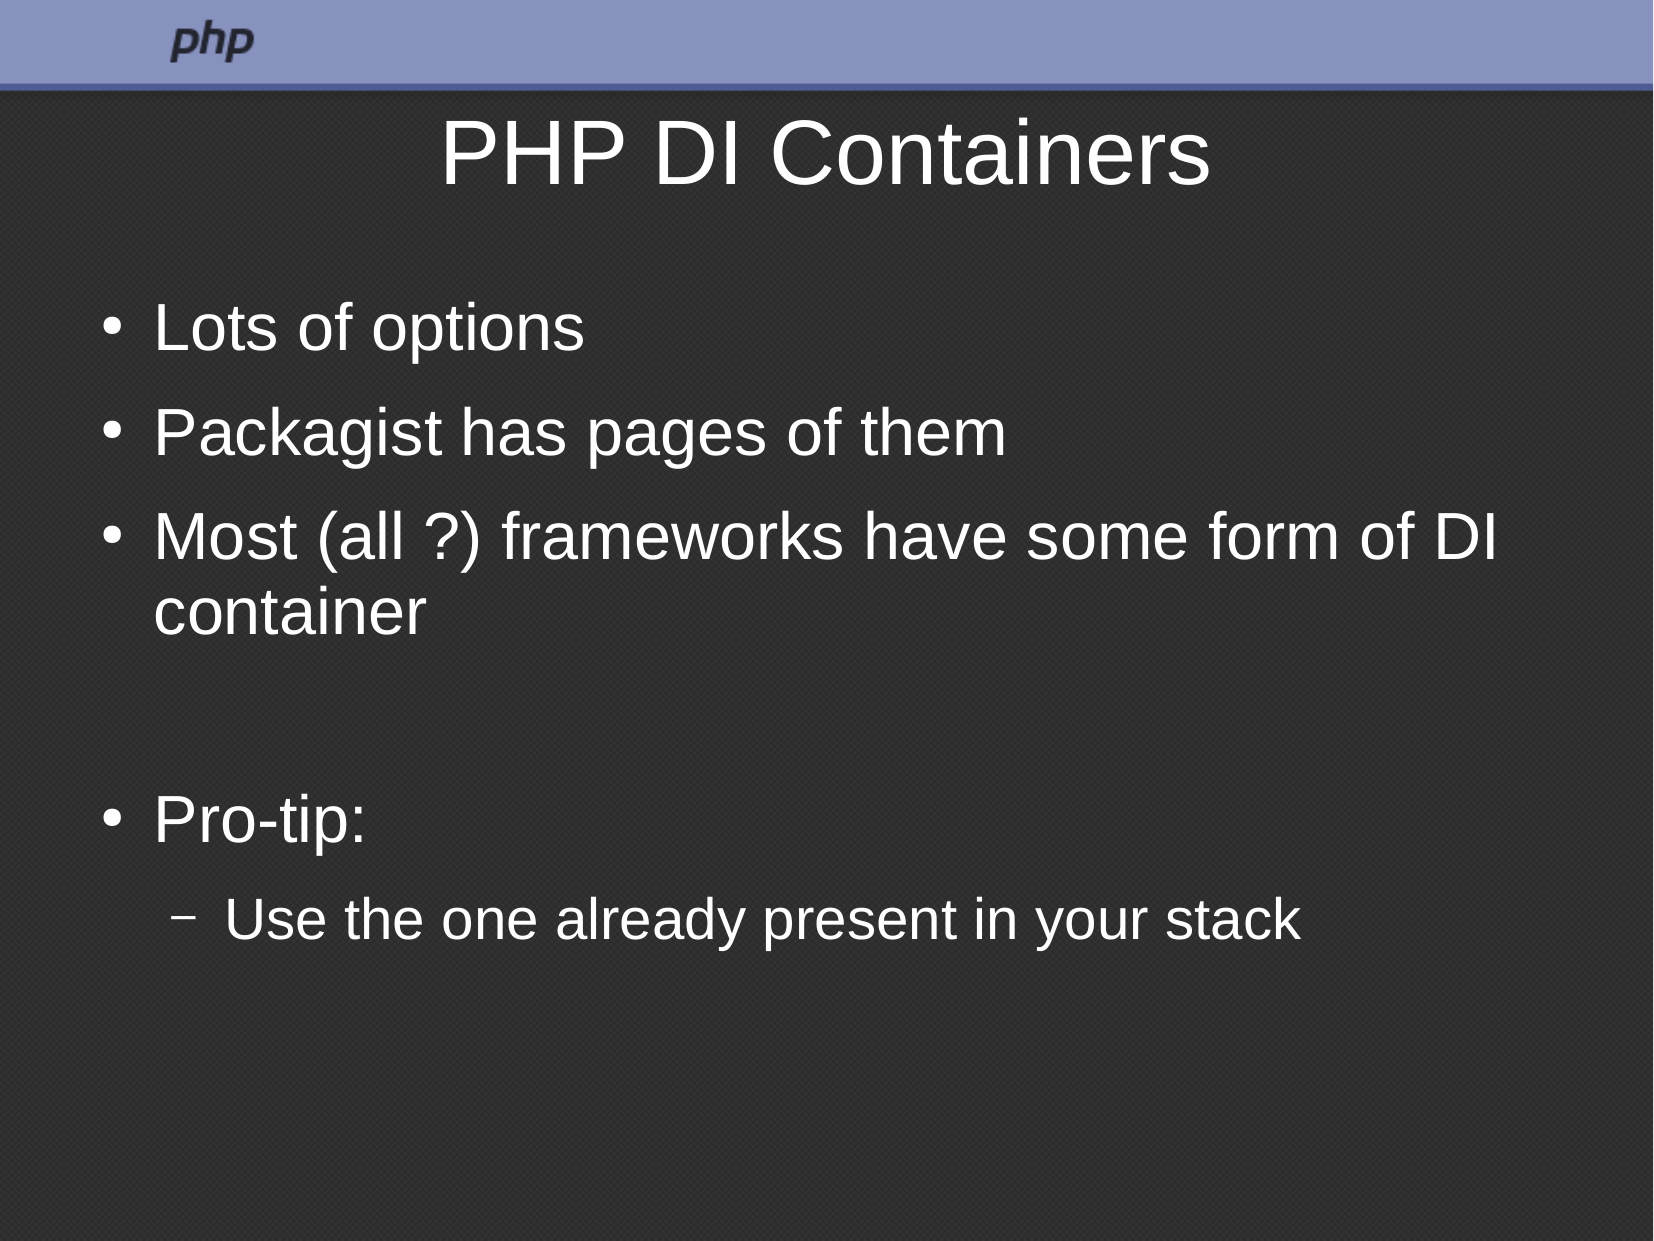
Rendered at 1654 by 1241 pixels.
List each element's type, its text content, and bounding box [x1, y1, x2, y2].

picture [0, 0, 1654, 1241]
title PHP DI Containers [82, 49, 1571, 257]
list Lots of options Packagist has pages of them Most (all ?) frameworks have some form of DI container Pro-tip: Use the one already present in your stack [82, 290, 1571, 1010]
